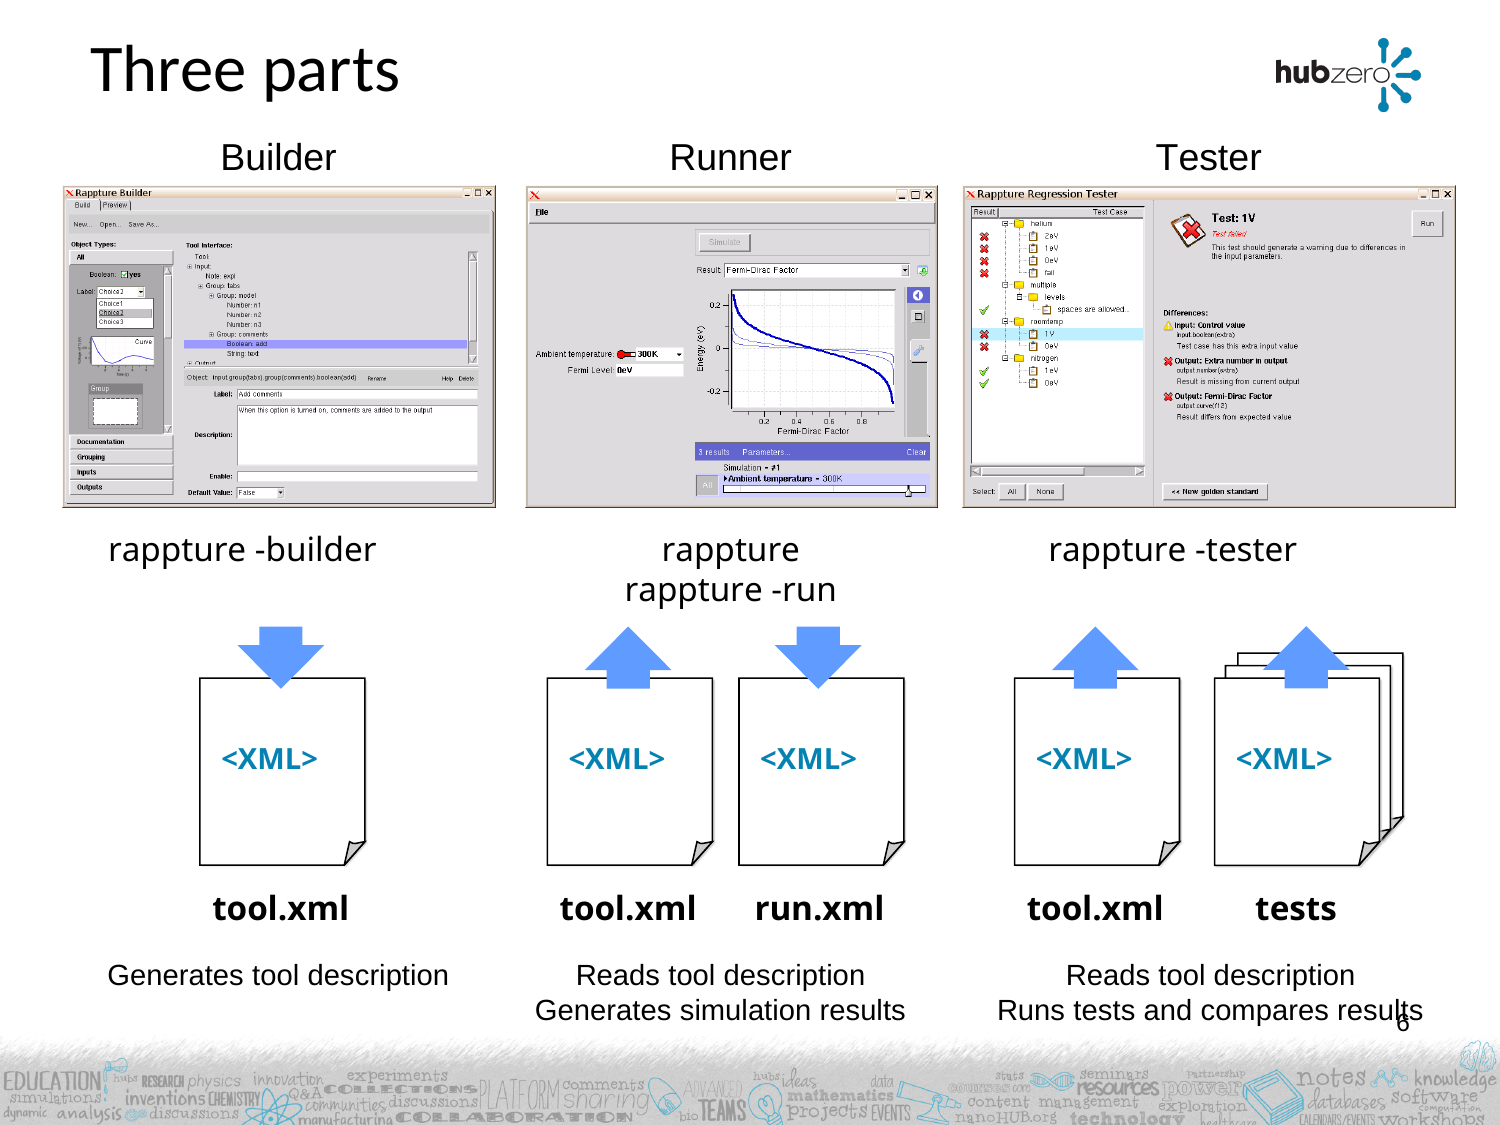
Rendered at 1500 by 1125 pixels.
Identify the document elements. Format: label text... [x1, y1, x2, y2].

text_box Tester [1140, 124, 1277, 186]
text_box [1214, 626, 1403, 866]
text_box [199, 626, 365, 866]
text_box Reads tool description Runs tests and compares results [982, 948, 1440, 1034]
text_box run.xml [739, 879, 900, 936]
text_box <XML> [553, 732, 681, 783]
picture [62, 185, 496, 508]
text_box tool.xml [197, 879, 365, 935]
text_box [1014, 626, 1180, 866]
text_box <XML> [1021, 732, 1148, 783]
text_box <XML> [1221, 732, 1348, 784]
text_box <number> [1074, 991, 1426, 1052]
text_box tests [1240, 879, 1352, 936]
text_box tool.xml [544, 879, 712, 935]
text_box Runner [654, 124, 807, 186]
text_box <XML> [745, 732, 873, 784]
text_box rappture -builder [93, 520, 393, 576]
text_box Builder [205, 124, 352, 186]
text_box Generates tool description [92, 948, 465, 999]
text_box tool.xml [1012, 879, 1180, 935]
text_box [739, 626, 904, 866]
text_box rappture rappture -run [609, 520, 853, 616]
text_box [547, 626, 713, 866]
picture [525, 185, 938, 508]
text_box Reads tool description Generates simulation results [520, 948, 922, 1034]
text_box rappture -tester [1033, 520, 1313, 576]
text_box Three parts [75, 12, 1249, 118]
picture [962, 185, 1456, 508]
text_box <XML> [206, 732, 334, 783]
picture [0, 1034, 1500, 1125]
picture [1272, 35, 1424, 115]
